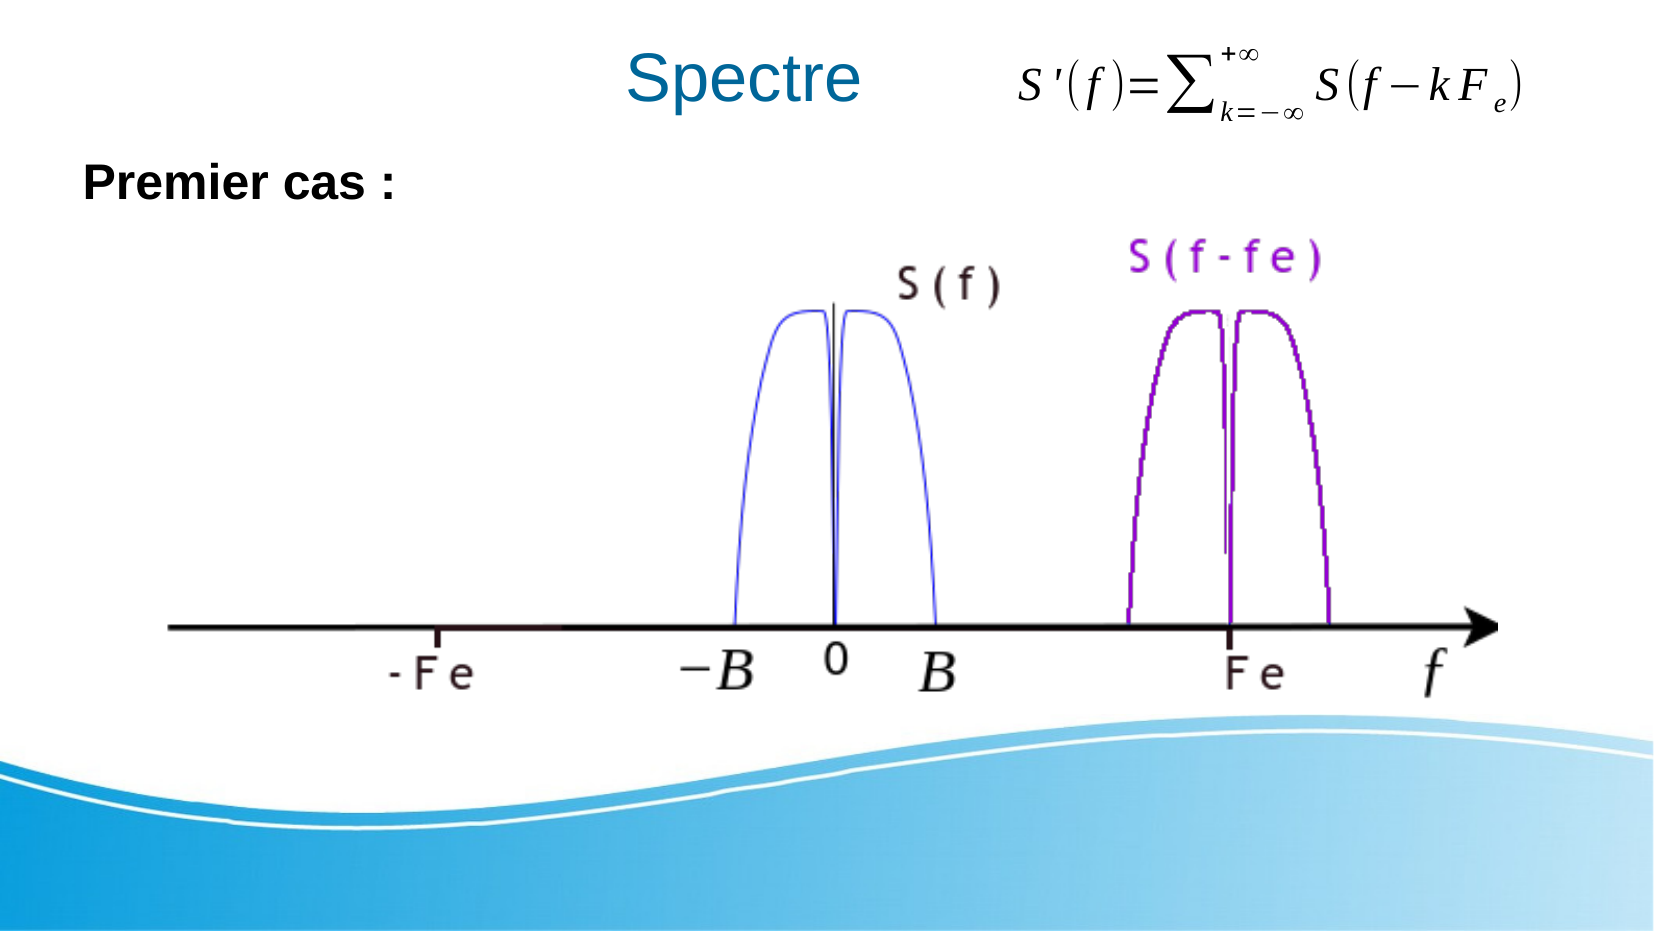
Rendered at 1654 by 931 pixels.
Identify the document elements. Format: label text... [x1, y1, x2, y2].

list Premier cas : [82, 153, 1571, 237]
picture [0, 227, 1654, 931]
chart [1006, 47, 1536, 128]
title Spectre [0, 0, 1489, 156]
